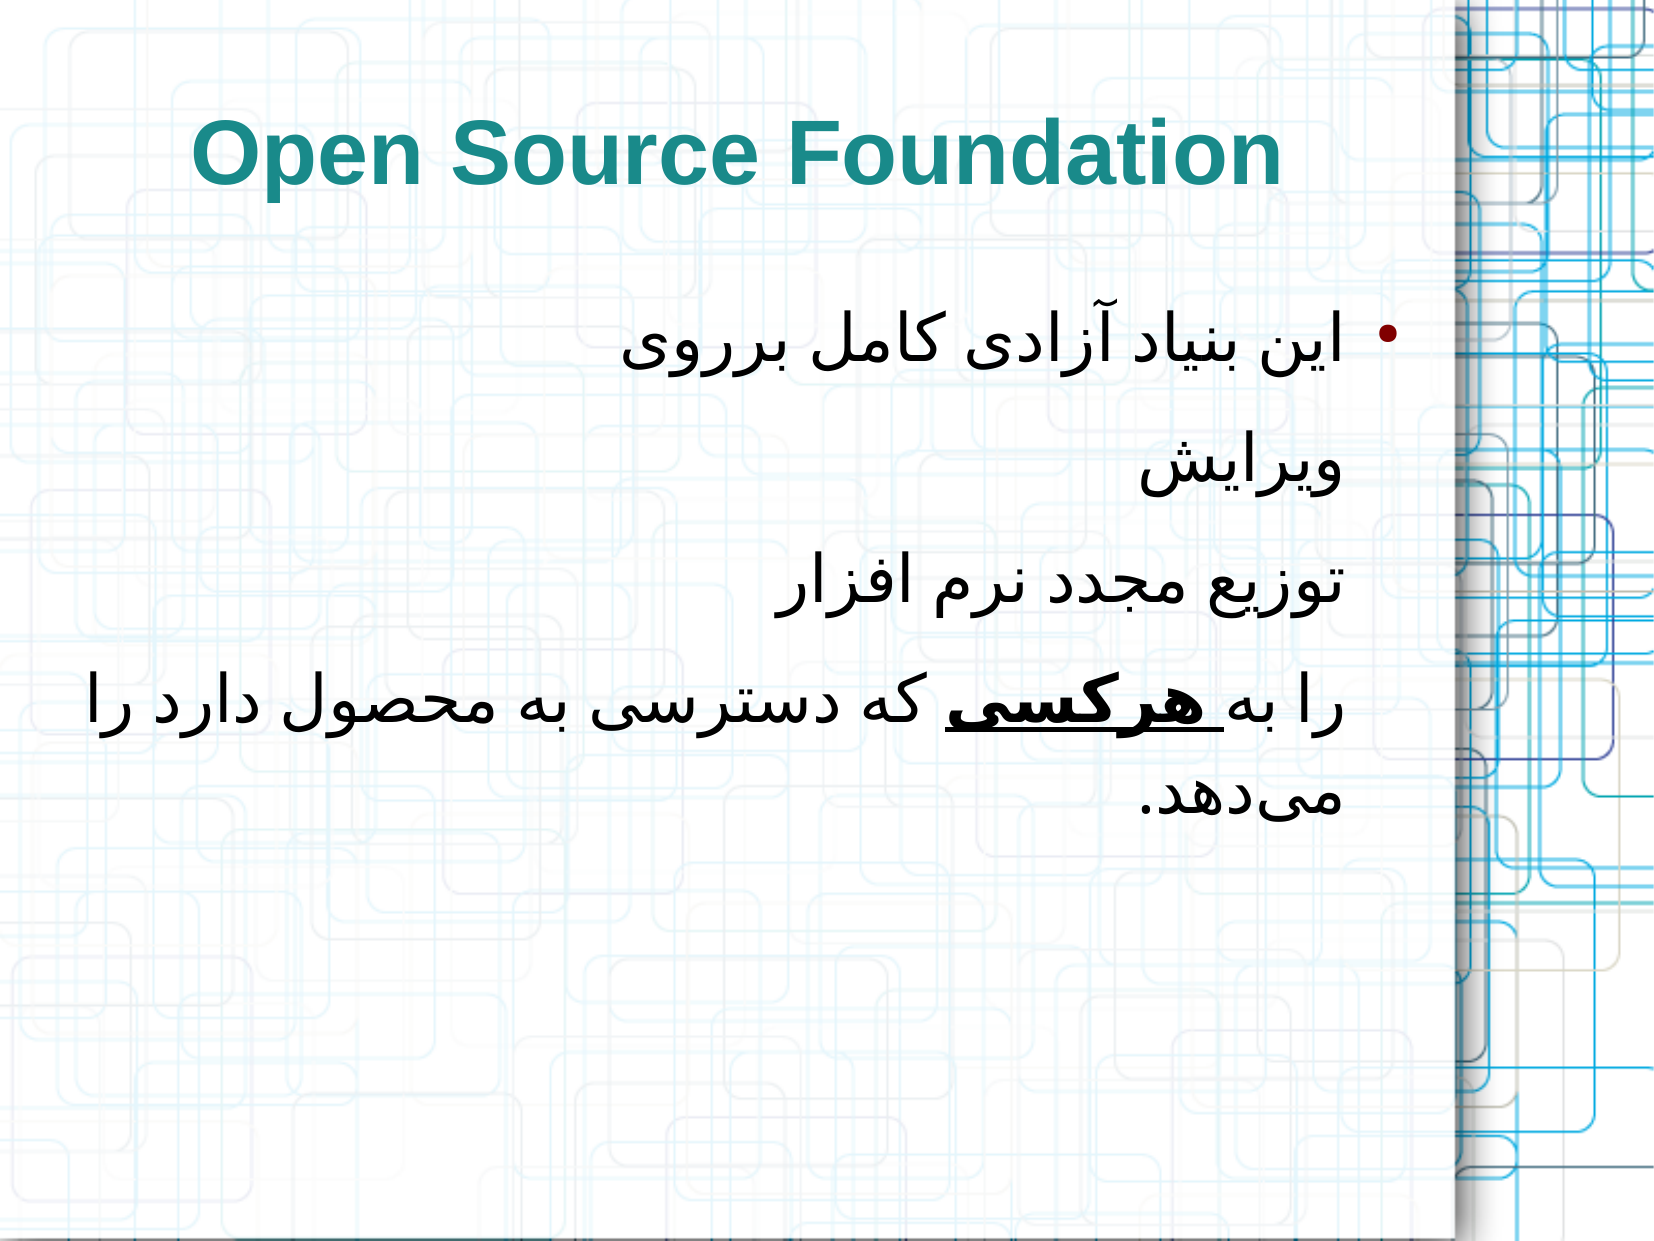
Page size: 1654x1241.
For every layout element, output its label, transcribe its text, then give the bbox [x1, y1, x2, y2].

list این بنیاد آزادی کامل برروی ویرایش توزیع مجدد نرم افزار را به هرکسی که دسترسی به محصول دارد را می‌دهد. [82, 290, 1418, 1109]
picture [0, 0, 1654, 1241]
title Open Source Foundation [59, 49, 1418, 257]
